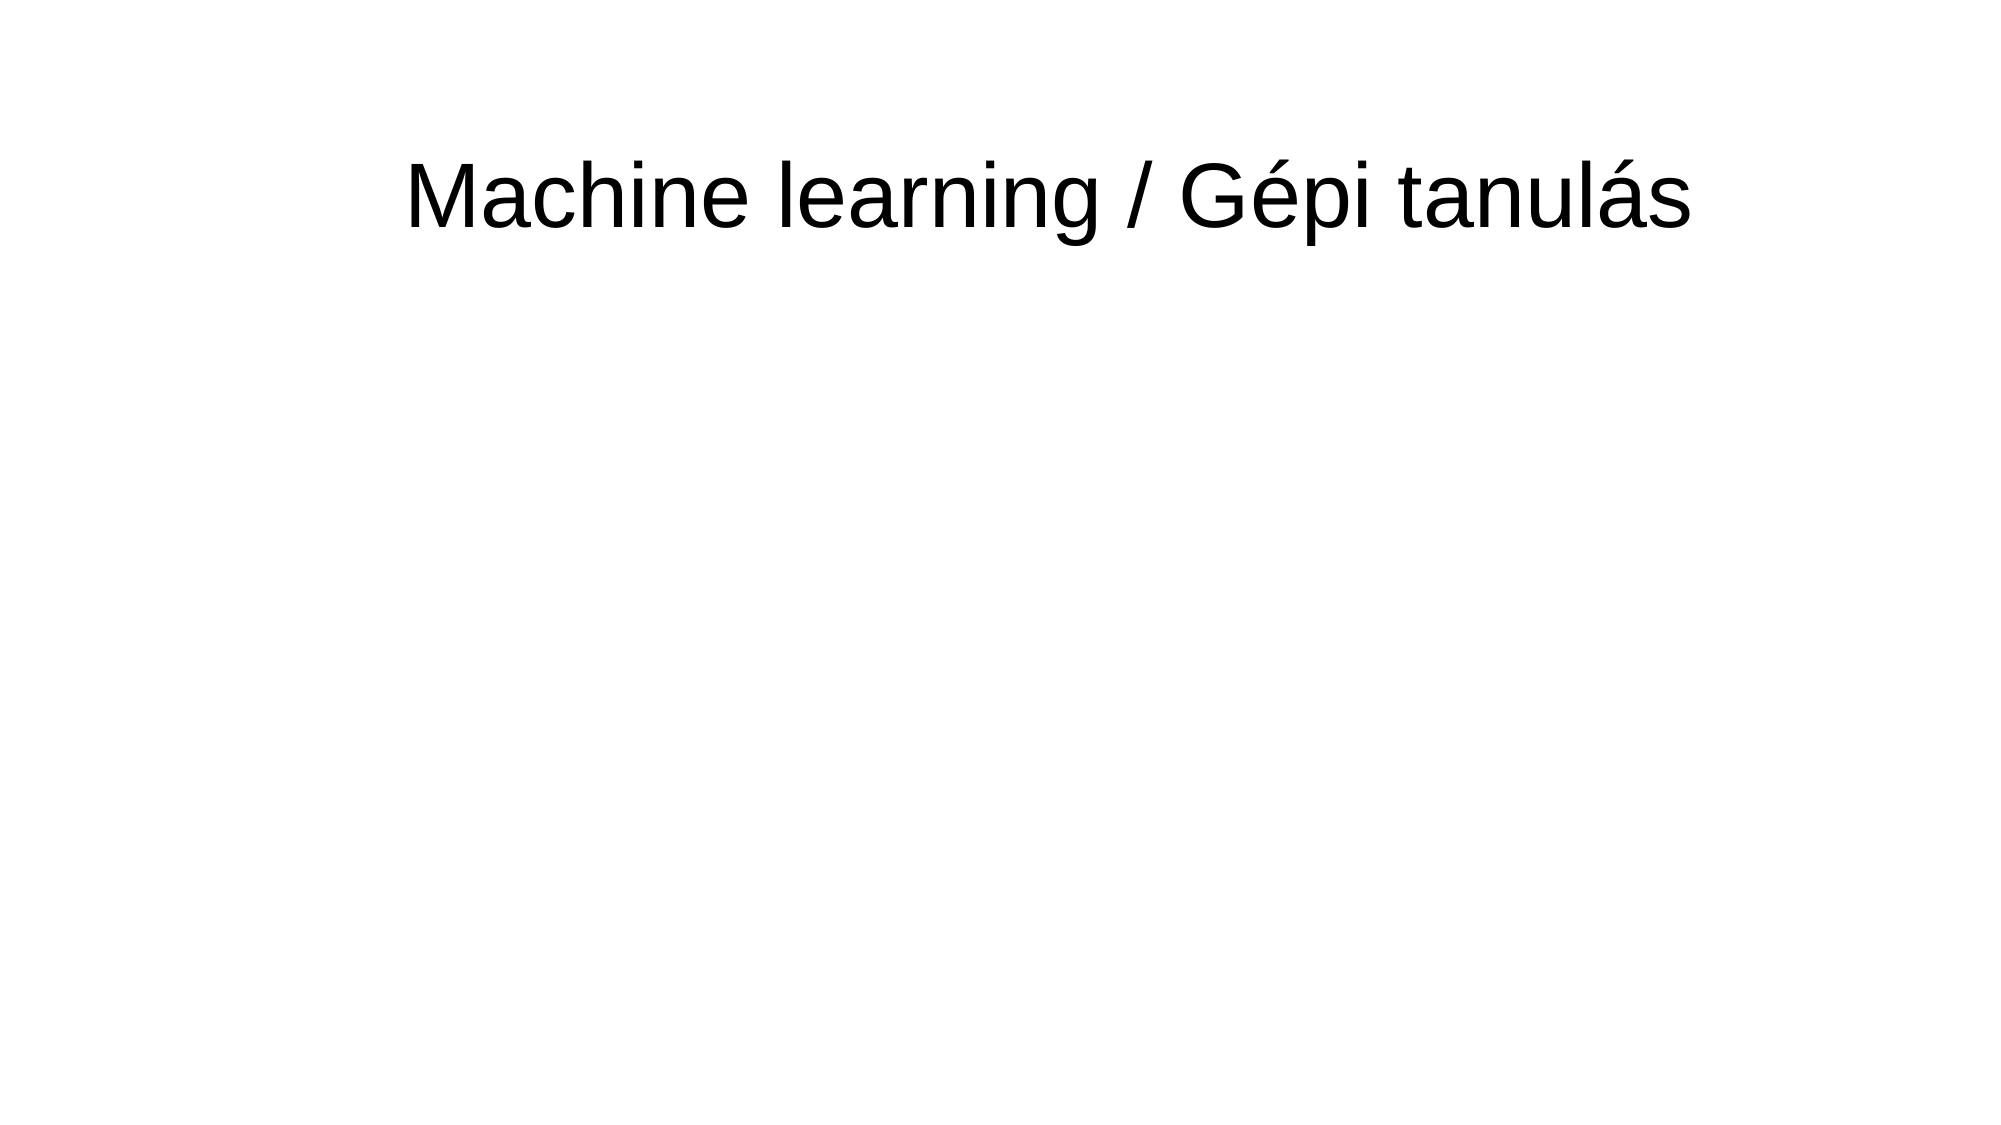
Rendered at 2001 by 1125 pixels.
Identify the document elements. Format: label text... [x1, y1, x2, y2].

title Machine learning / Gépi tanulás [300, 0, 1800, 392]
